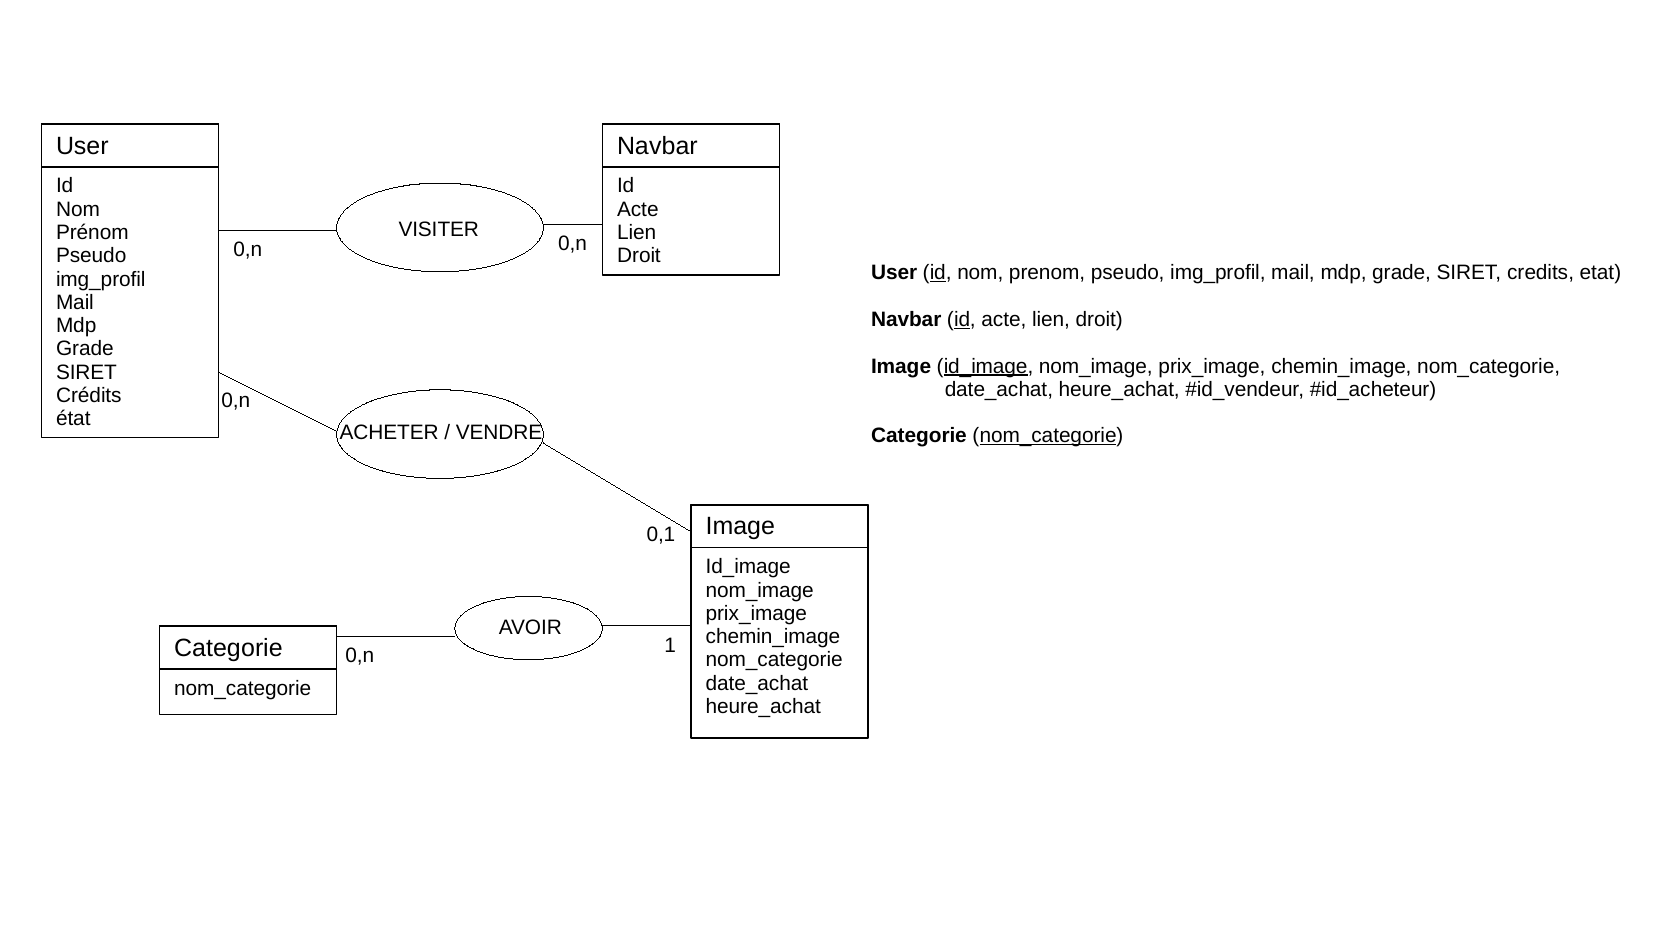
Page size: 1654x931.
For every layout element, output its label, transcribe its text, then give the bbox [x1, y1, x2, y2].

text_box 0,1 [631, 515, 721, 554]
text_box Id Acte Lien Droit [602, 166, 780, 275]
text_box 0,n [218, 231, 308, 269]
text_box Navbar [602, 124, 780, 166]
text_box 0,n [330, 636, 420, 675]
text_box ACHETER / VENDRE [324, 413, 579, 475]
text_box nom_categorie [159, 668, 337, 707]
text_box 0,n [206, 381, 296, 420]
text_box Image [690, 504, 869, 547]
text_box Id_image nom_image prix_image chemin_image nom_categorie date_achat heure_achat [690, 547, 869, 745]
text_box VISITER [383, 209, 502, 249]
text_box User (id, nom, prenom, pseudo, img_profil, mail, mdp, grade, SIRET, credits, etat) Navbar (id, acte, lien, droit) Image (id_image, nom_image, prix_image, chemin_image, nom_categorie, date_achat, heure_achat, #id_vendeur, #id_acheteur) Categorie (nom_categorie) [856, 253, 1642, 479]
text_box AVOIR [484, 608, 579, 647]
text_box User [41, 124, 219, 166]
text_box 0,n [543, 224, 632, 263]
text_box Categorie [159, 625, 337, 668]
text_box Id Nom Prénom Pseudo img_profil Mail Mdp Grade SIRET Crédits état [41, 166, 219, 438]
text_box 1 [649, 625, 739, 665]
